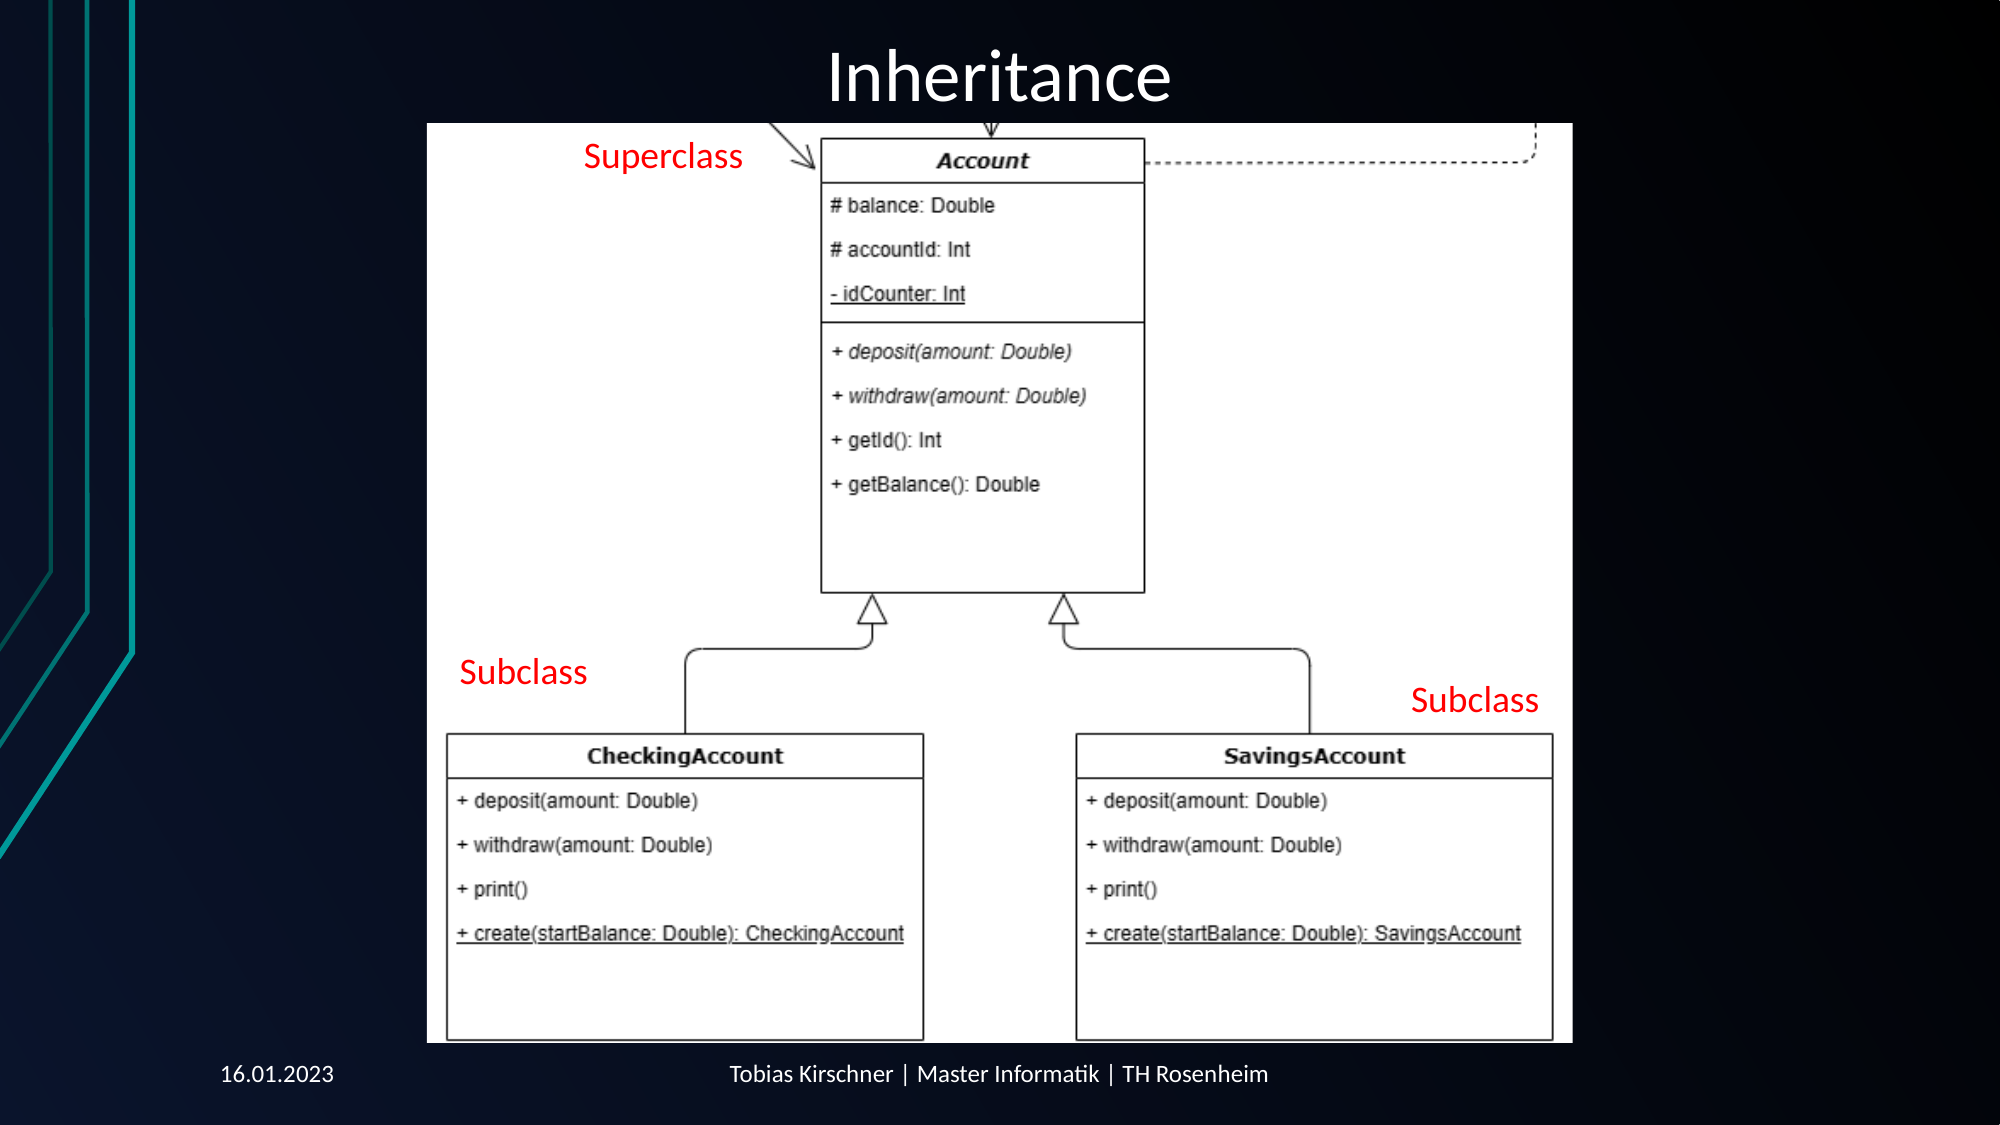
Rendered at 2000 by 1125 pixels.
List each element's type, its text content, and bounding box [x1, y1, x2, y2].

text_box Subclass [1396, 667, 1645, 729]
text_box Superclass [568, 123, 818, 185]
text_box Tobias Kirschner | Master Informatik | TH Rosenheim [566, 1042, 1433, 1103]
title Inheritance [149, 10, 1850, 128]
text_box Subclass [444, 640, 693, 701]
text_box 16.01.2023 [199, 1042, 566, 1103]
picture [426, 123, 1573, 1043]
